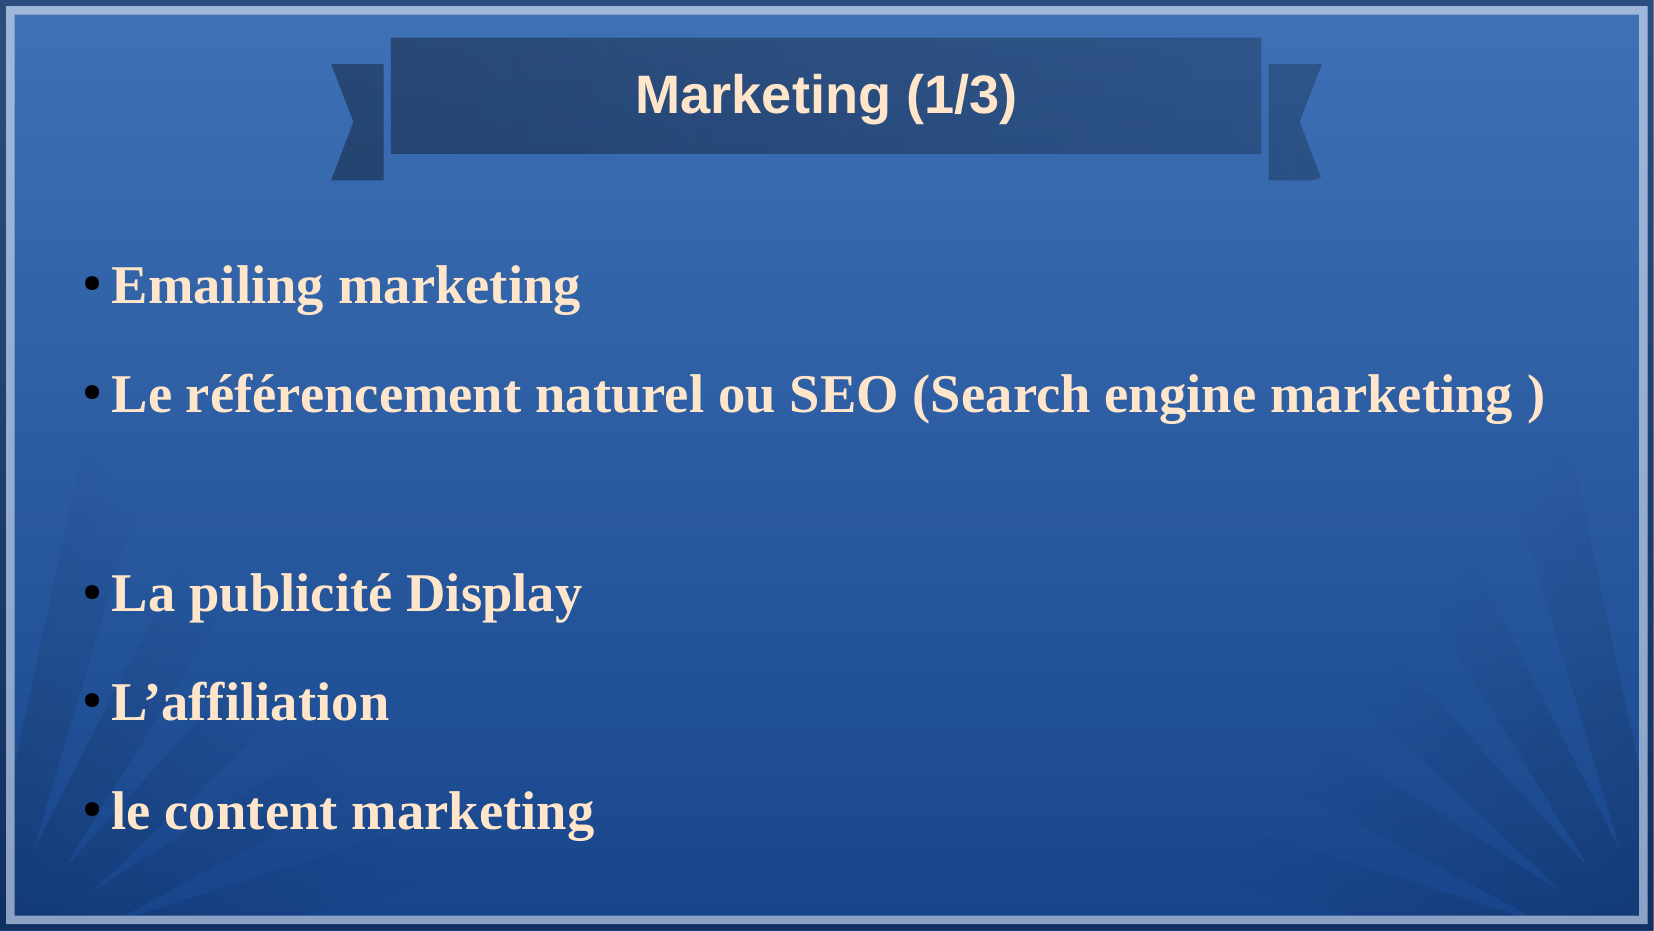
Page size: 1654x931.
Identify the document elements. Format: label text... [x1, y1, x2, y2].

list Emailing marketing Le référencement naturel ou SEO (Search engine marketing ) La publicité Display L’affiliation le content marketing [82, 224, 1571, 848]
title Marketing (1/3) [389, 35, 1264, 154]
